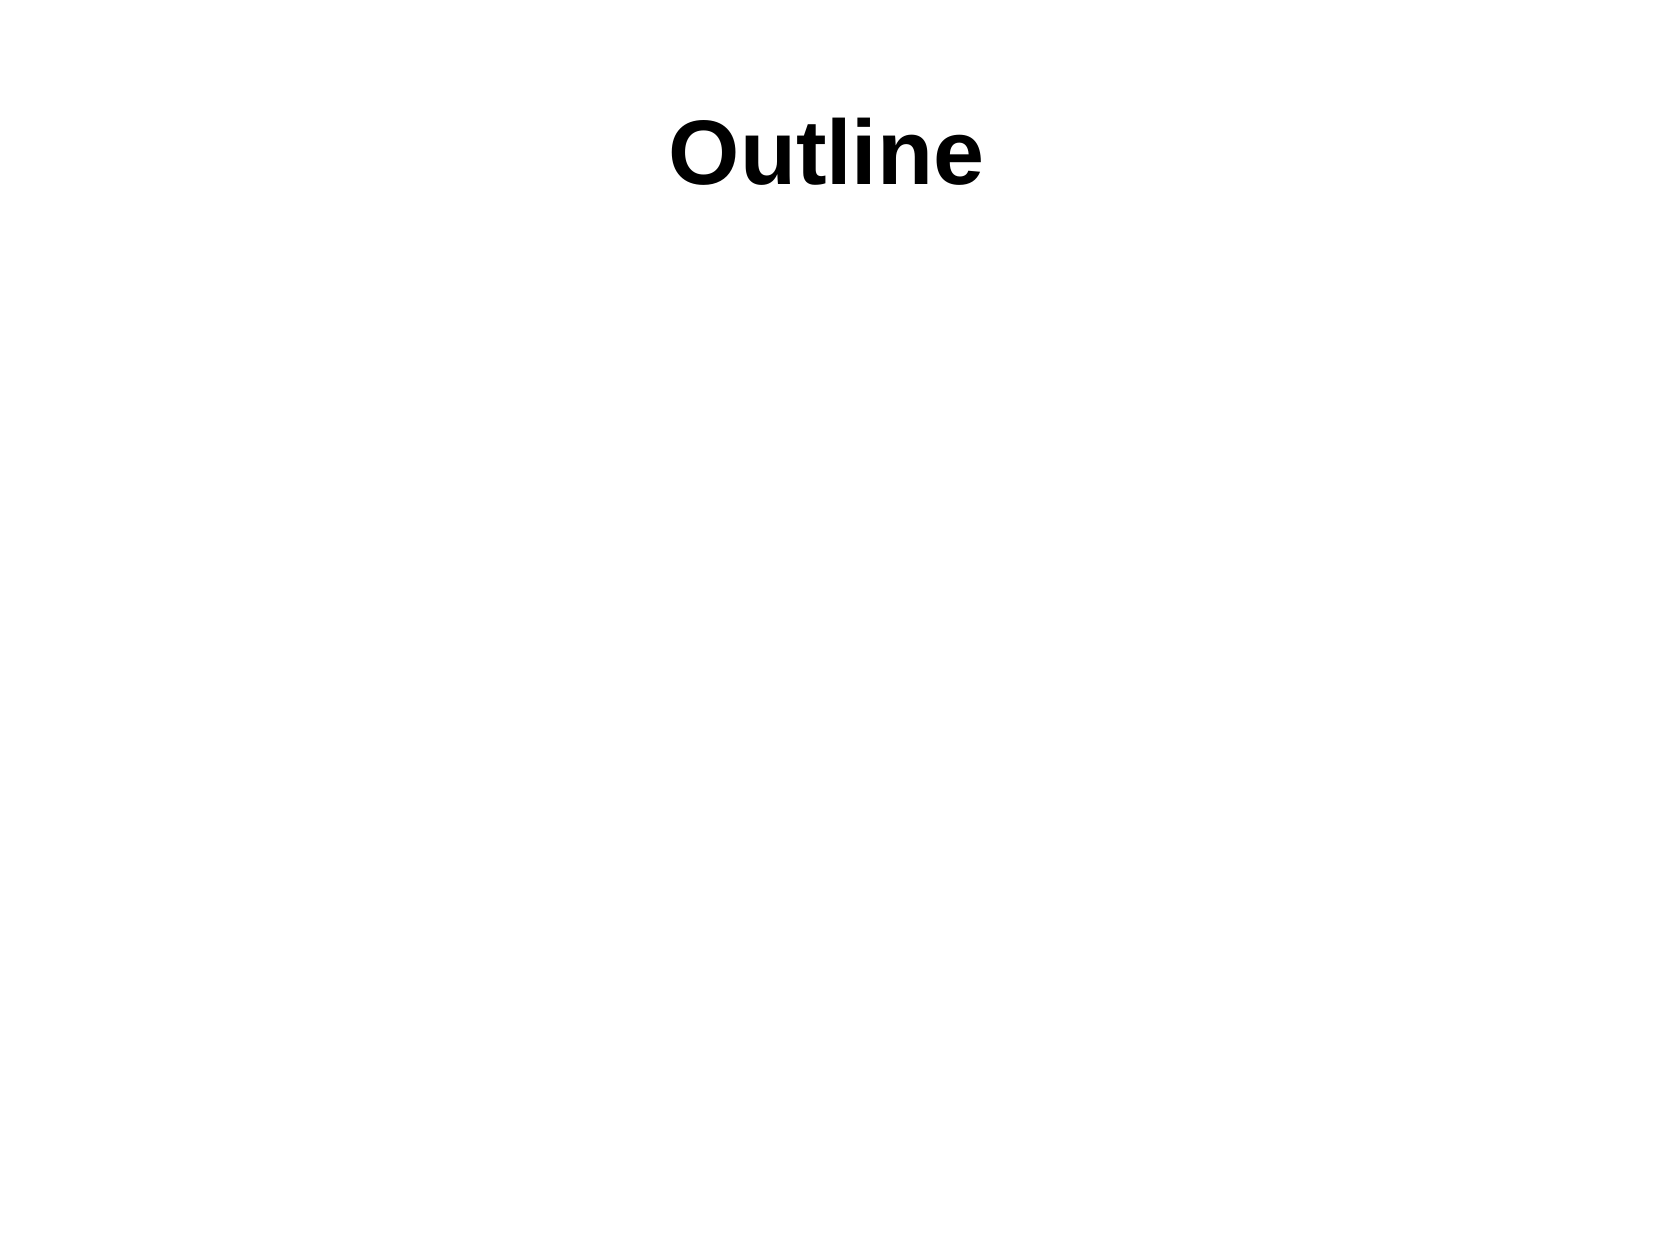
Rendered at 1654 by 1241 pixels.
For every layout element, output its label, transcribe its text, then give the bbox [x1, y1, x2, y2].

title Outline [82, 49, 1571, 257]
